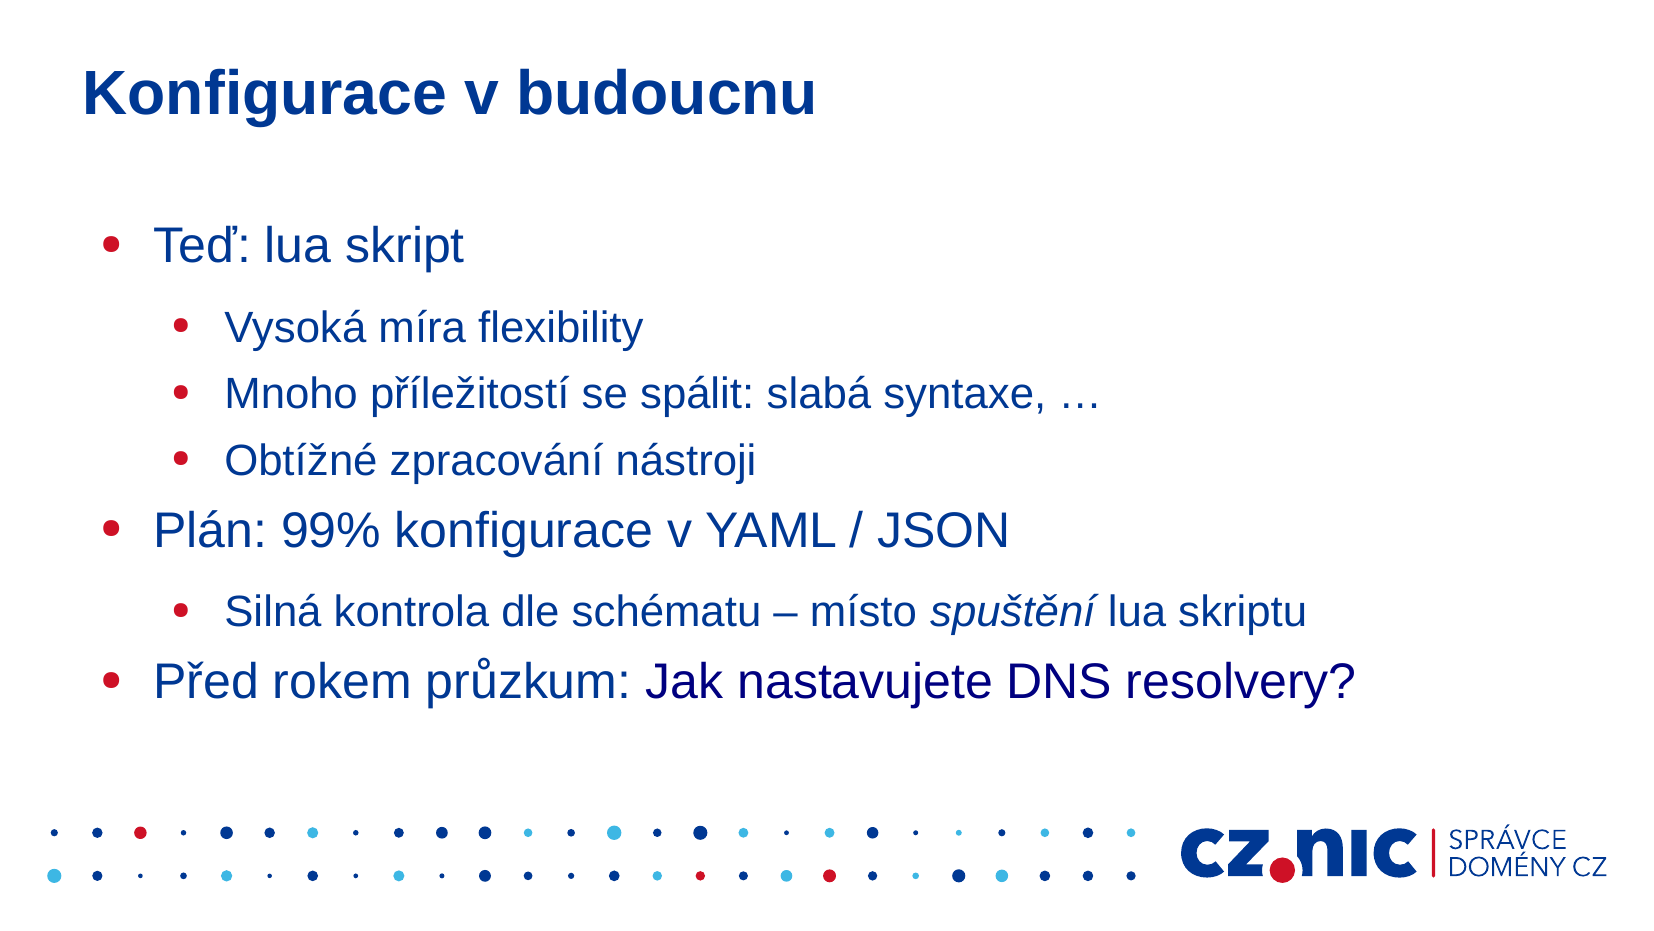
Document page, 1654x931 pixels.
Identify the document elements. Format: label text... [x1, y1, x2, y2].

list Teď: lua skript Vysoká míra flexibility Mnoho příležitostí se spálit: slabá syntaxe, … Obtížné zpracování nástroji Plán: 99% konfigurace v YAML / JSON Silná kontrola dle schématu – místo spuštění lua skriptu Před rokem průzkum: Jak nastavujete DNS resolvery? [82, 217, 1571, 758]
title Konfigurace v budoucnu [82, 53, 1571, 133]
